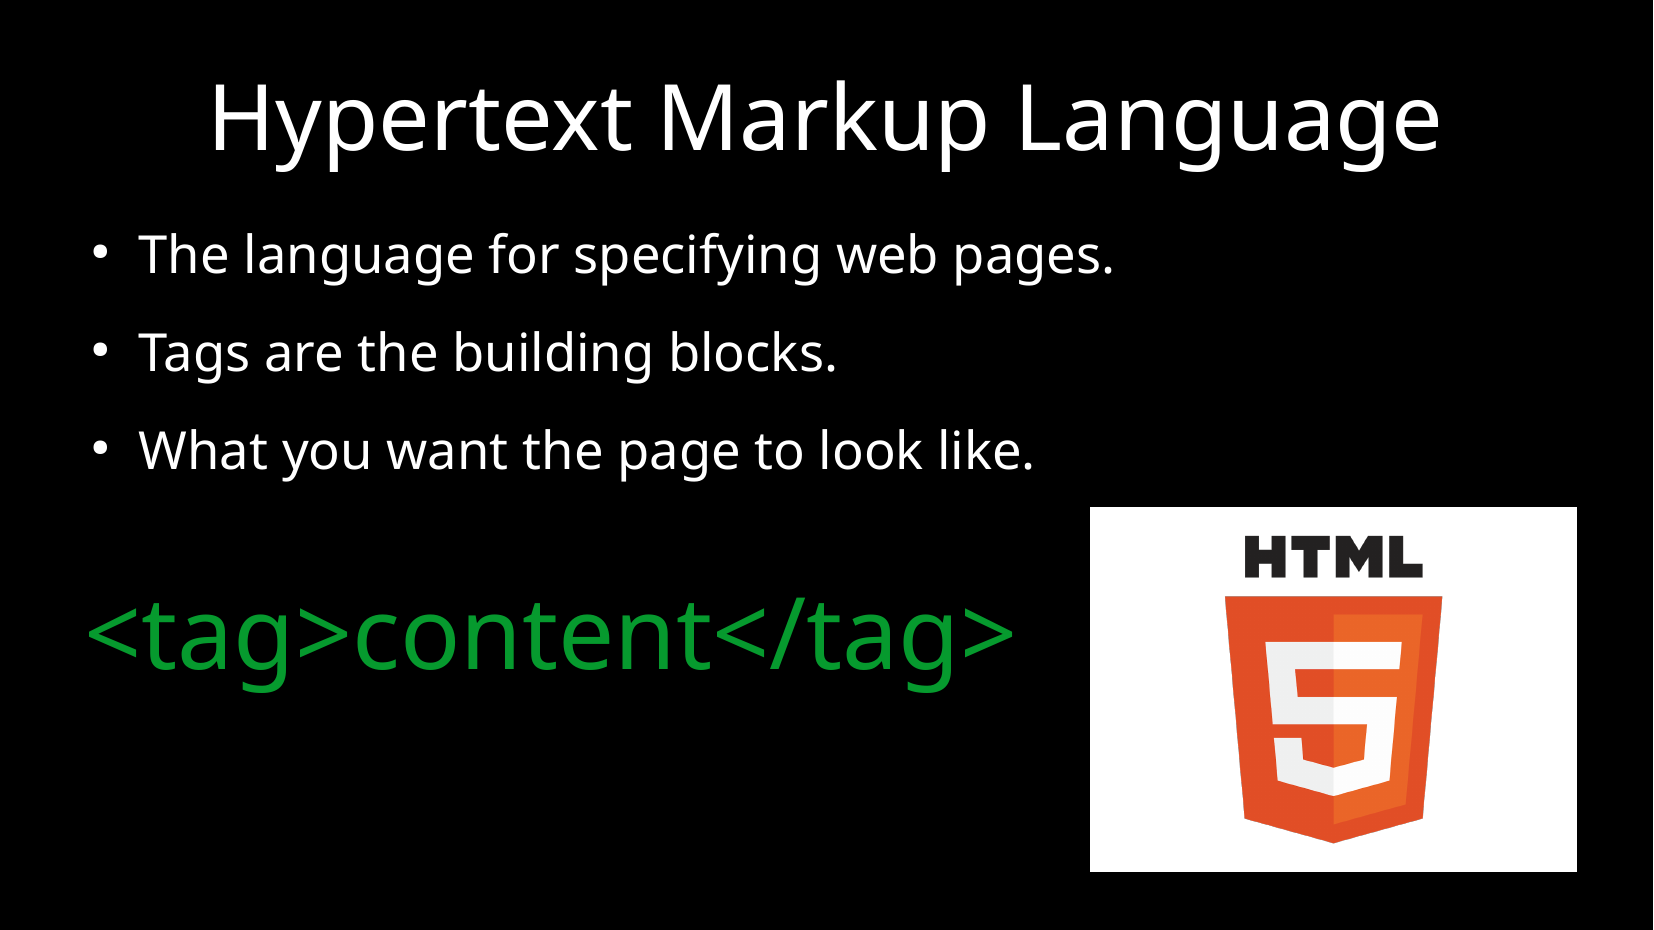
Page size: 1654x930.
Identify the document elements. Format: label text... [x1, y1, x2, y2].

picture [1089, 506, 1578, 873]
list The language for specifying web pages. Tags are the building blocks. What you want the page to look like. [75, 217, 1613, 488]
title Hypertext Markup Language [82, 37, 1571, 193]
list <tag>content</tag> [13, 562, 1027, 751]
